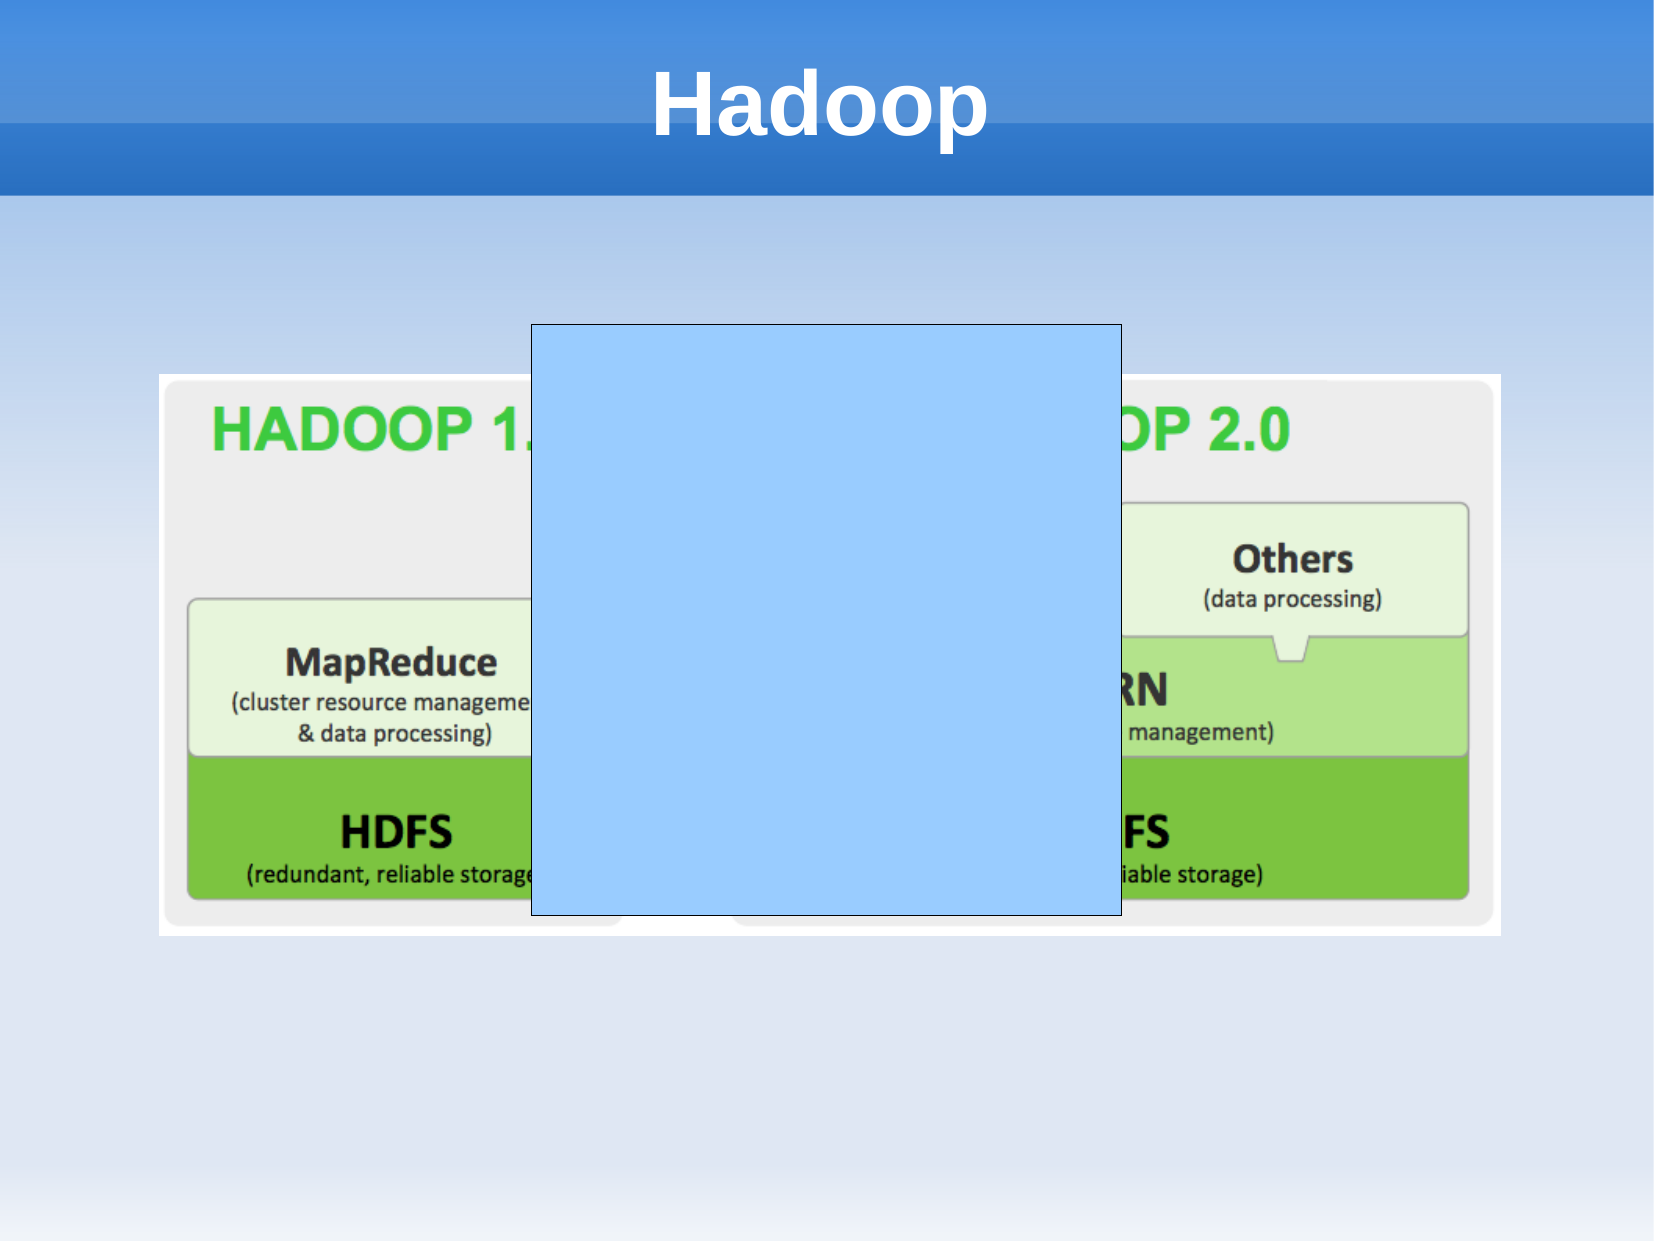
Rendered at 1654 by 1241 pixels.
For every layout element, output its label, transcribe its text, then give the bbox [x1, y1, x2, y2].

text_box [531, 324, 1122, 916]
picture [0, 0, 1654, 1241]
title Hadoop [76, 7, 1565, 200]
